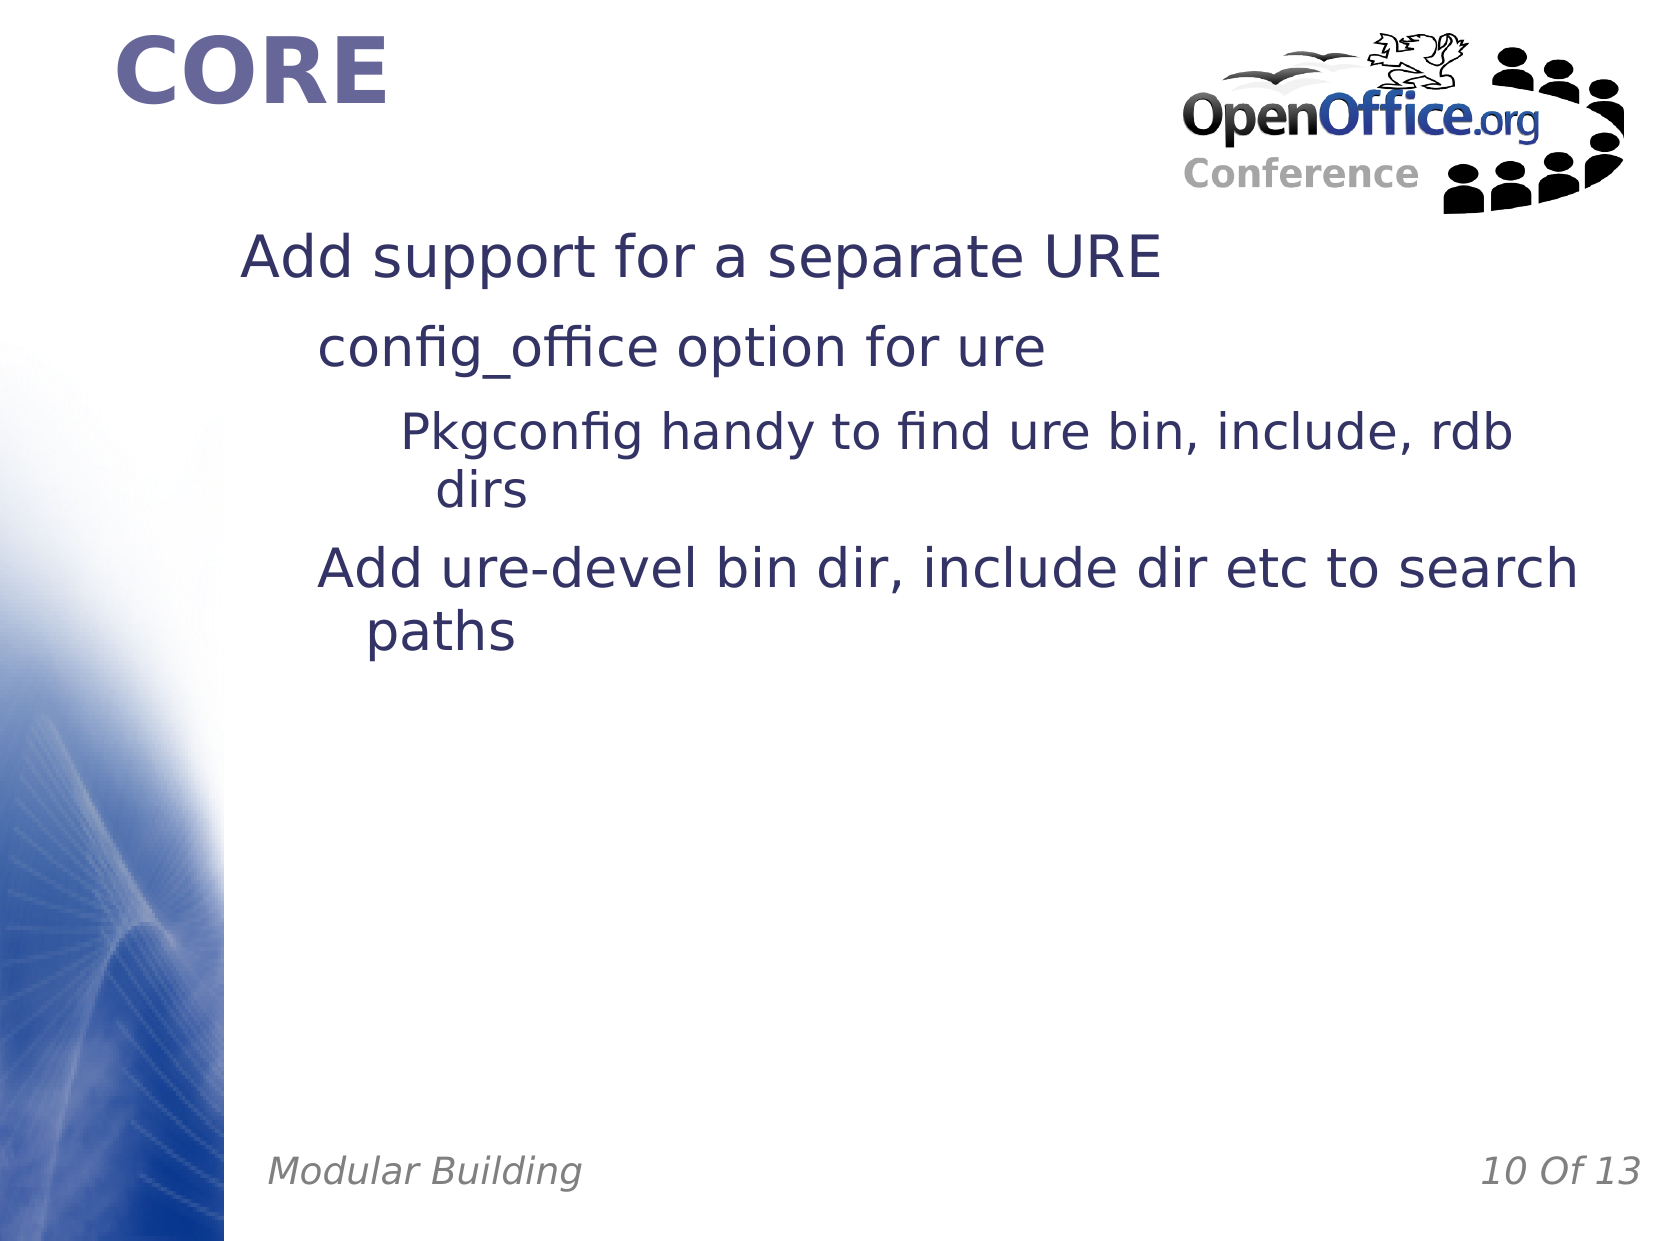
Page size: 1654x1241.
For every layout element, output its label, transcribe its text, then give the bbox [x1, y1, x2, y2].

title CORE [24, 18, 987, 126]
picture [1183, 33, 1624, 214]
list Add support for a separate URE config_office option for ure Pkgconfig handy to find ure bin, include, rdb dirs Add ure-devel bin dir, include dir etc to search paths [223, 223, 1619, 1118]
picture [0, 0, 224, 1241]
